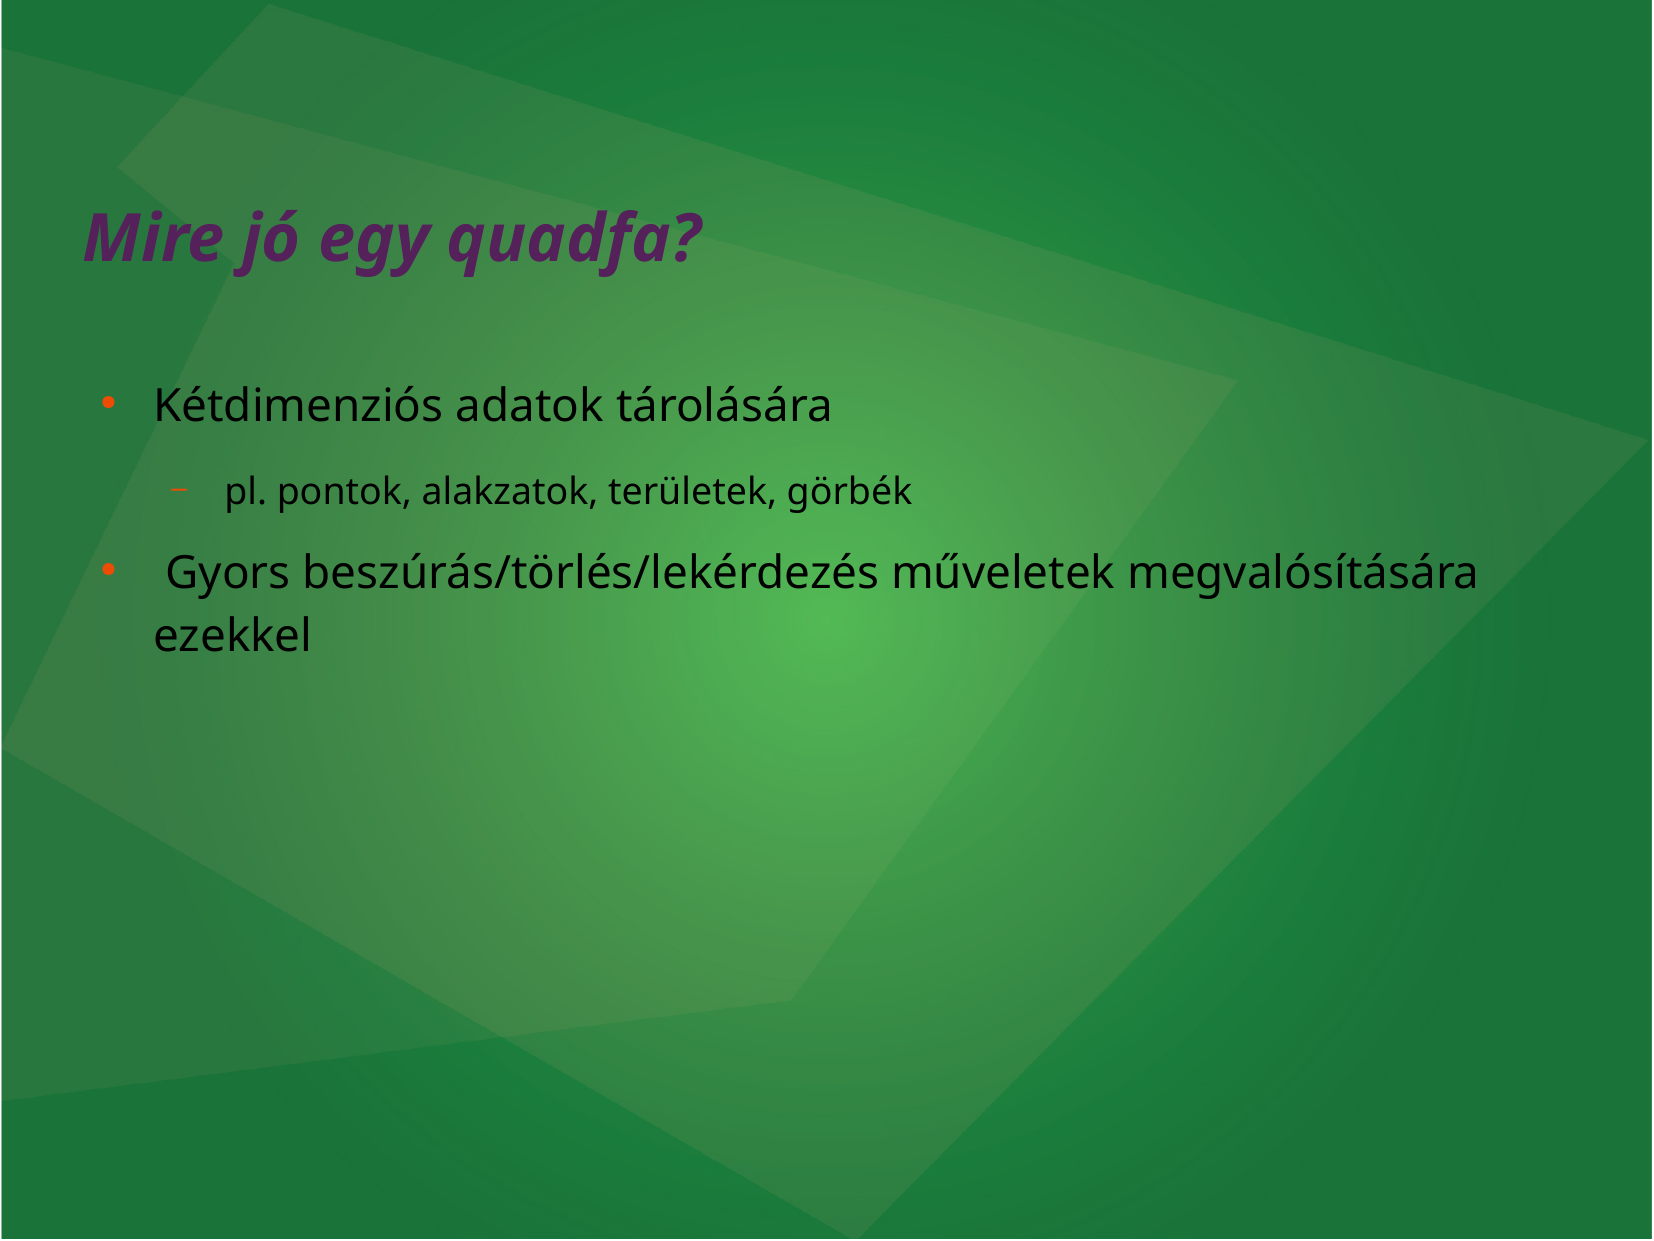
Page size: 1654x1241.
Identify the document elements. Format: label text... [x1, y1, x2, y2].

picture [0, 0, 1652, 1241]
list Kétdimenziós adatok tárolására pl. pontok, alakzatok, területek, görbék Gyors beszúrás/törlés/lekérdezés műveletek megvalósítására ezekkel [82, 372, 1571, 1093]
title Mire jó egy quadfa? [82, 132, 1571, 340]
